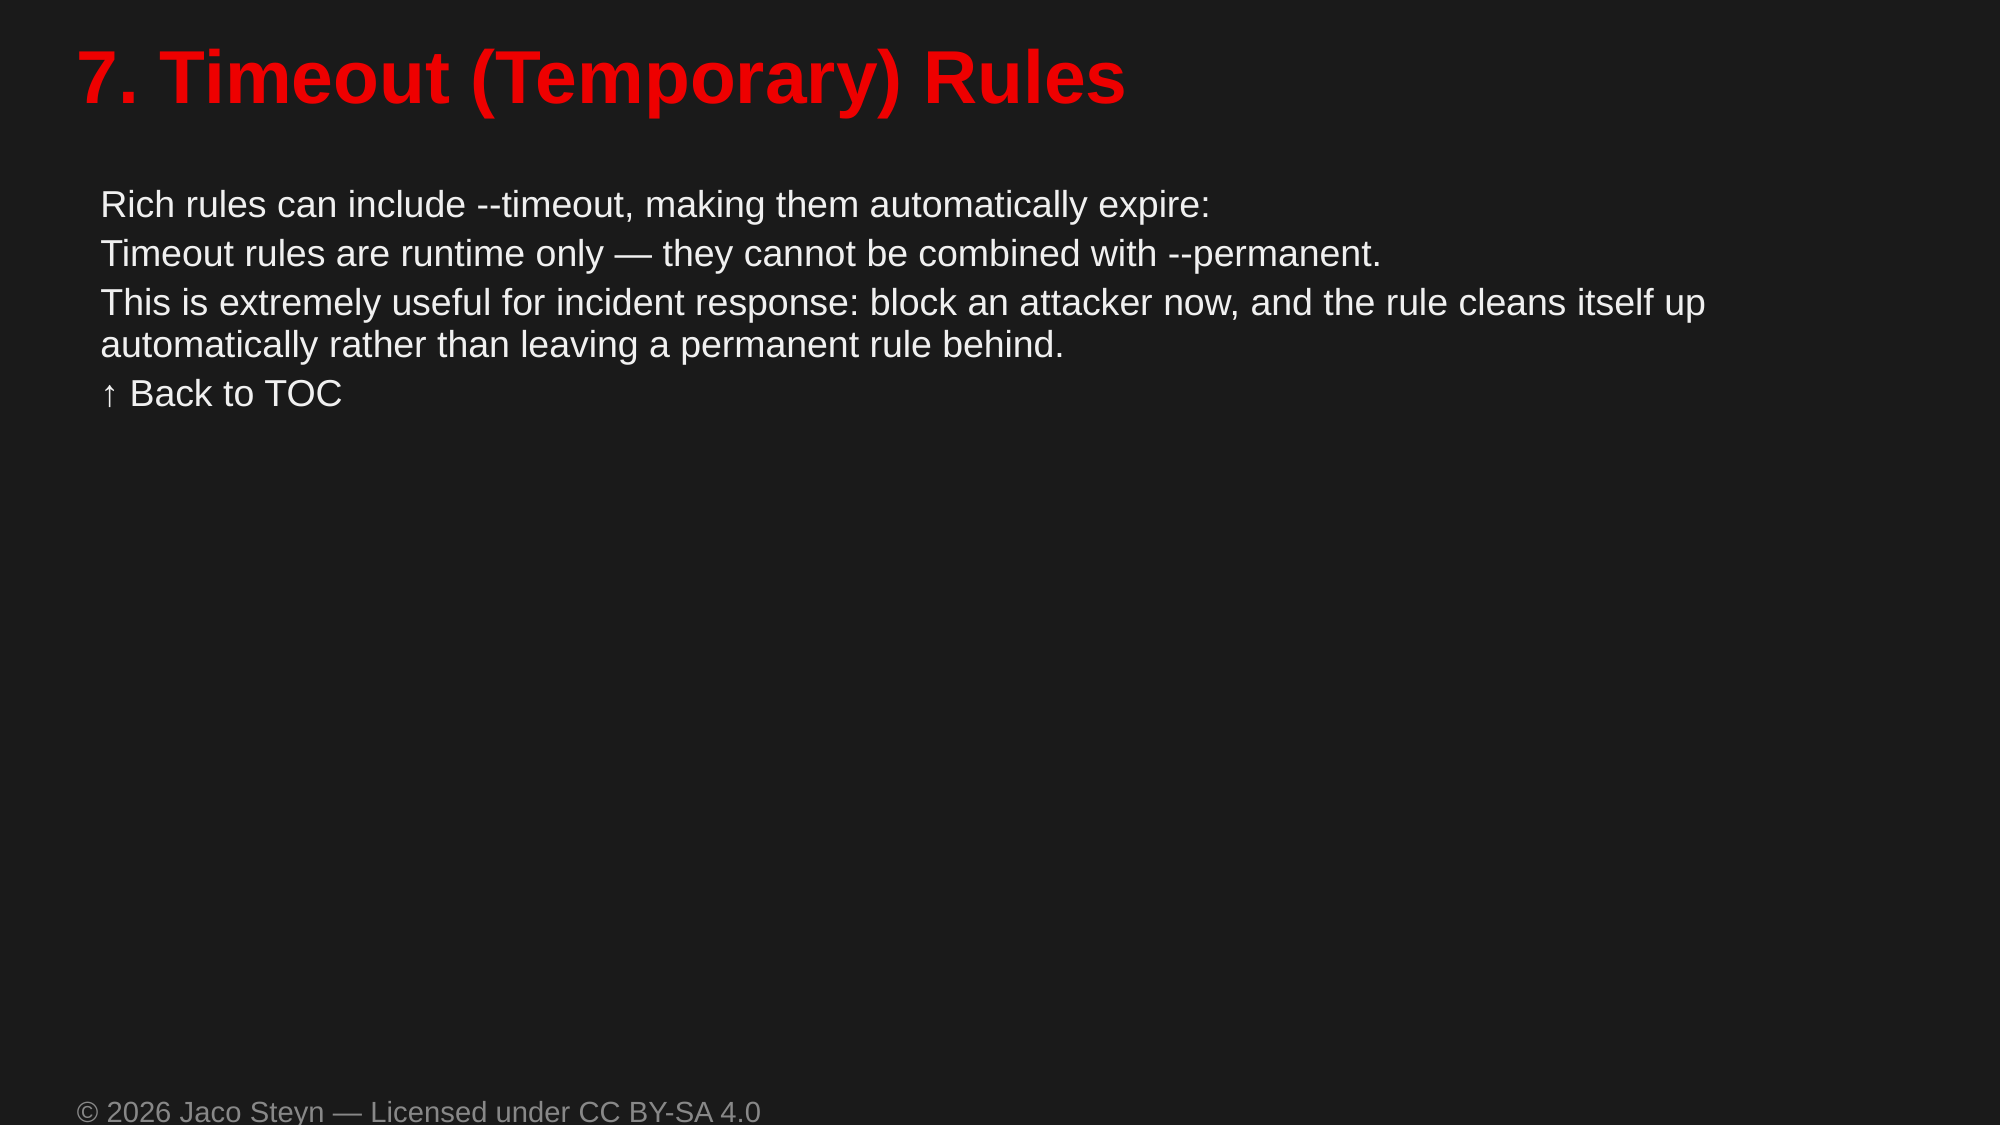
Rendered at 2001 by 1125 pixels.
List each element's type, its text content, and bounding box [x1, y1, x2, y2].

text_box Rich rules can include --timeout, making them automatically expire: Timeout rules are runtime only — they cannot be combined with --permanent. This is extremely useful for incident response: block an attacker now, and the rule cleans itself up automatically rather than leaving a permanent rule behind. ↑ Back to TOC [59, 171, 1942, 1083]
text_box 7. Timeout (Temporary) Rules [59, 23, 1942, 154]
text_box © 2026 Jaco Steyn — Licensed under CC BY-SA 4.0 [59, 1083, 1942, 1120]
